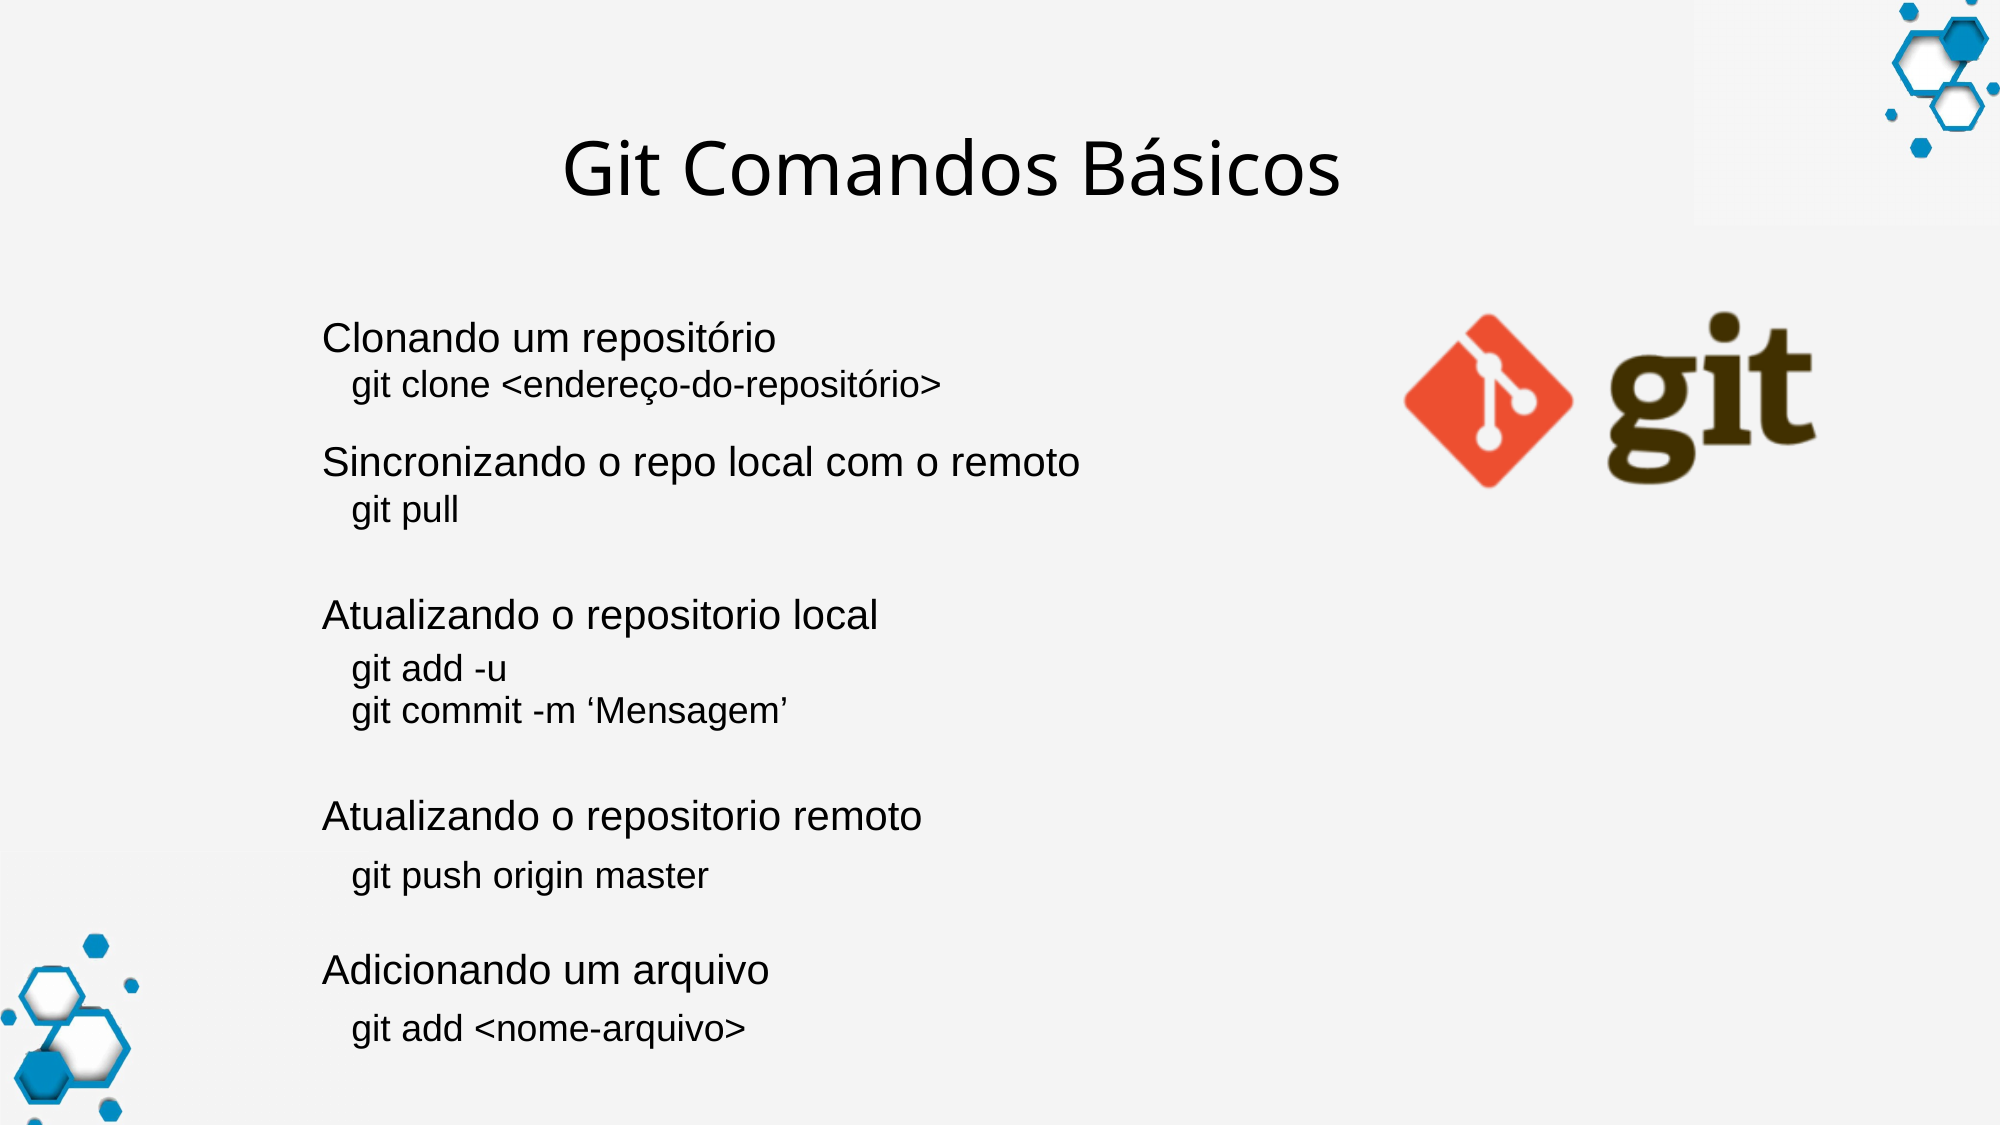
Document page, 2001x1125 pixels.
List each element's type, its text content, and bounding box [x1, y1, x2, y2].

text_box git add -u git commit -m ‘Mensagem’ [336, 640, 1182, 739]
picture [1, 852, 369, 1125]
text_box Adicionando um arquivo [307, 938, 945, 1010]
text_box git pull [336, 480, 475, 538]
text_box Atualizando o repositorio remoto [307, 785, 945, 857]
text_box Atualizando o repositorio local [307, 584, 922, 646]
title Git Comandos Básicos [561, 79, 1495, 254]
text_box Sincronizando o repo local com o remoto [307, 431, 1123, 493]
text_box git clone <endereço-do-repositório> [336, 356, 968, 414]
text_box git push origin master [336, 846, 756, 904]
text_box Clonando um repositório [307, 307, 804, 369]
picture [1402, 310, 1819, 491]
picture [1694, 0, 2000, 226]
text_box git add <nome-arquivo> [336, 1000, 780, 1069]
